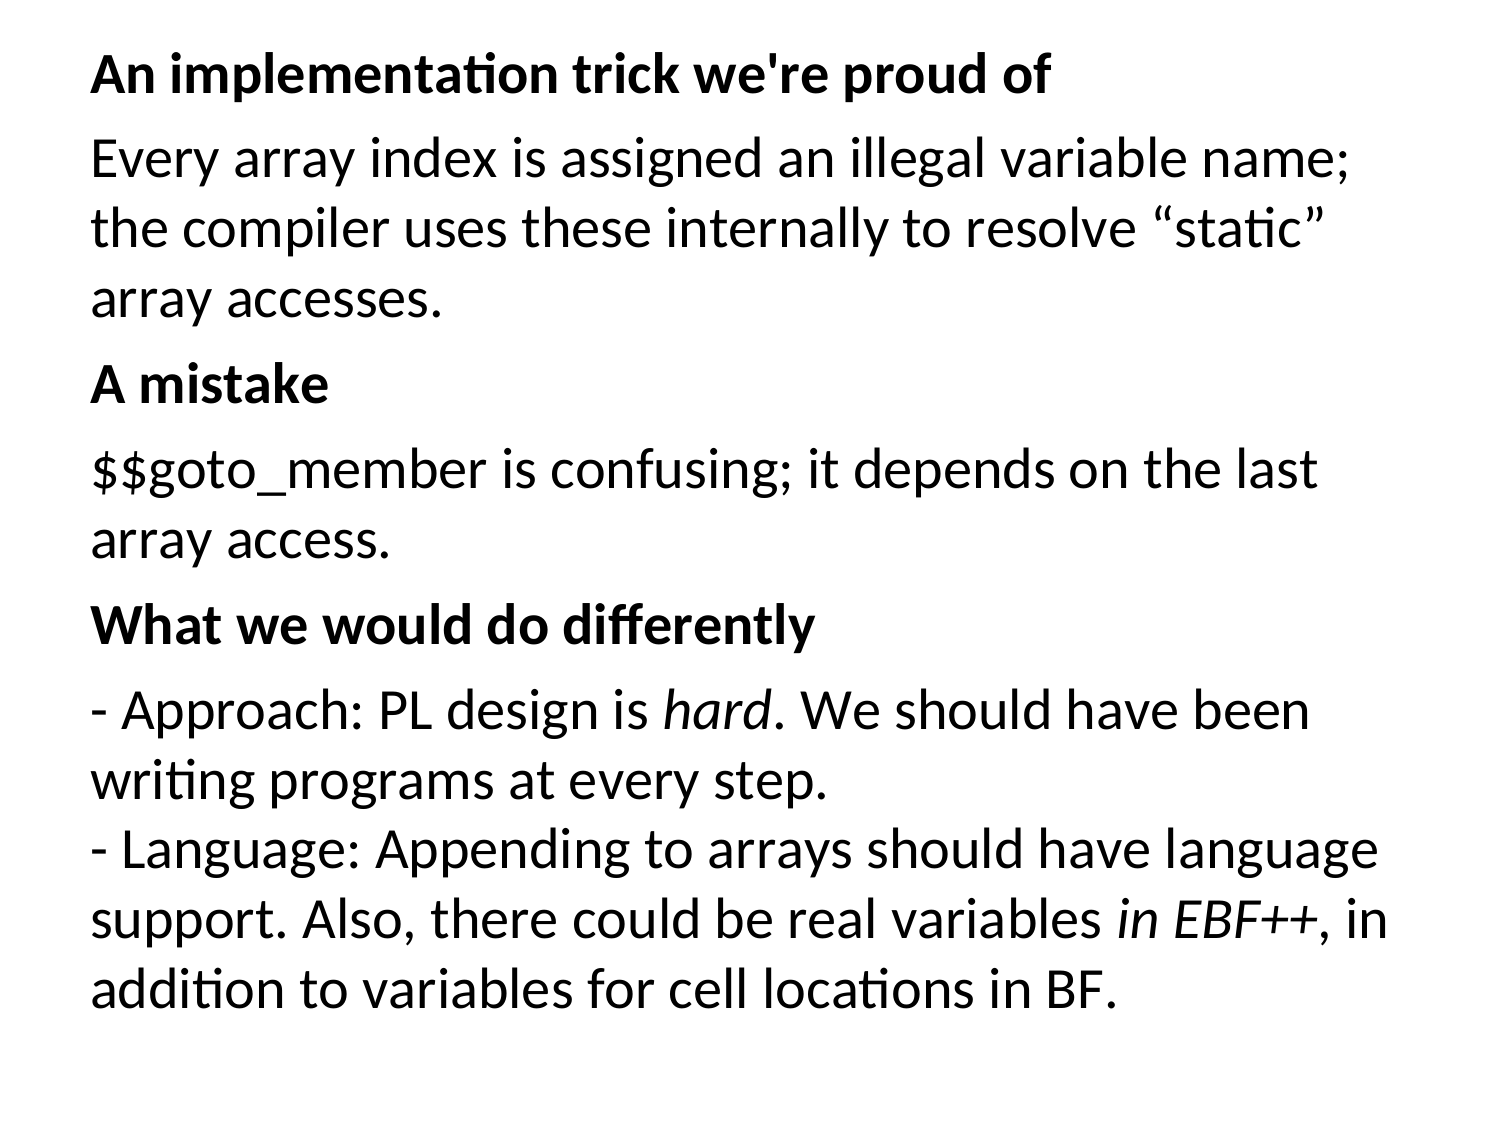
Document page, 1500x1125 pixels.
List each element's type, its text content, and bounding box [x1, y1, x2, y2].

list An implementation trick we're proud of Every array index is assigned an illegal variable name; the compiler uses these internally to resolve “static” array accesses. A mistake $$goto_member is confusing; it depends on the last array access. What we would do differently - Approach: PL design is hard. We should have been writing programs at every step. - Language: Appending to arrays should have language support. Also, there could be real variables in EBF++, in addition to variables for cell locations in BF. [75, 27, 1426, 1100]
